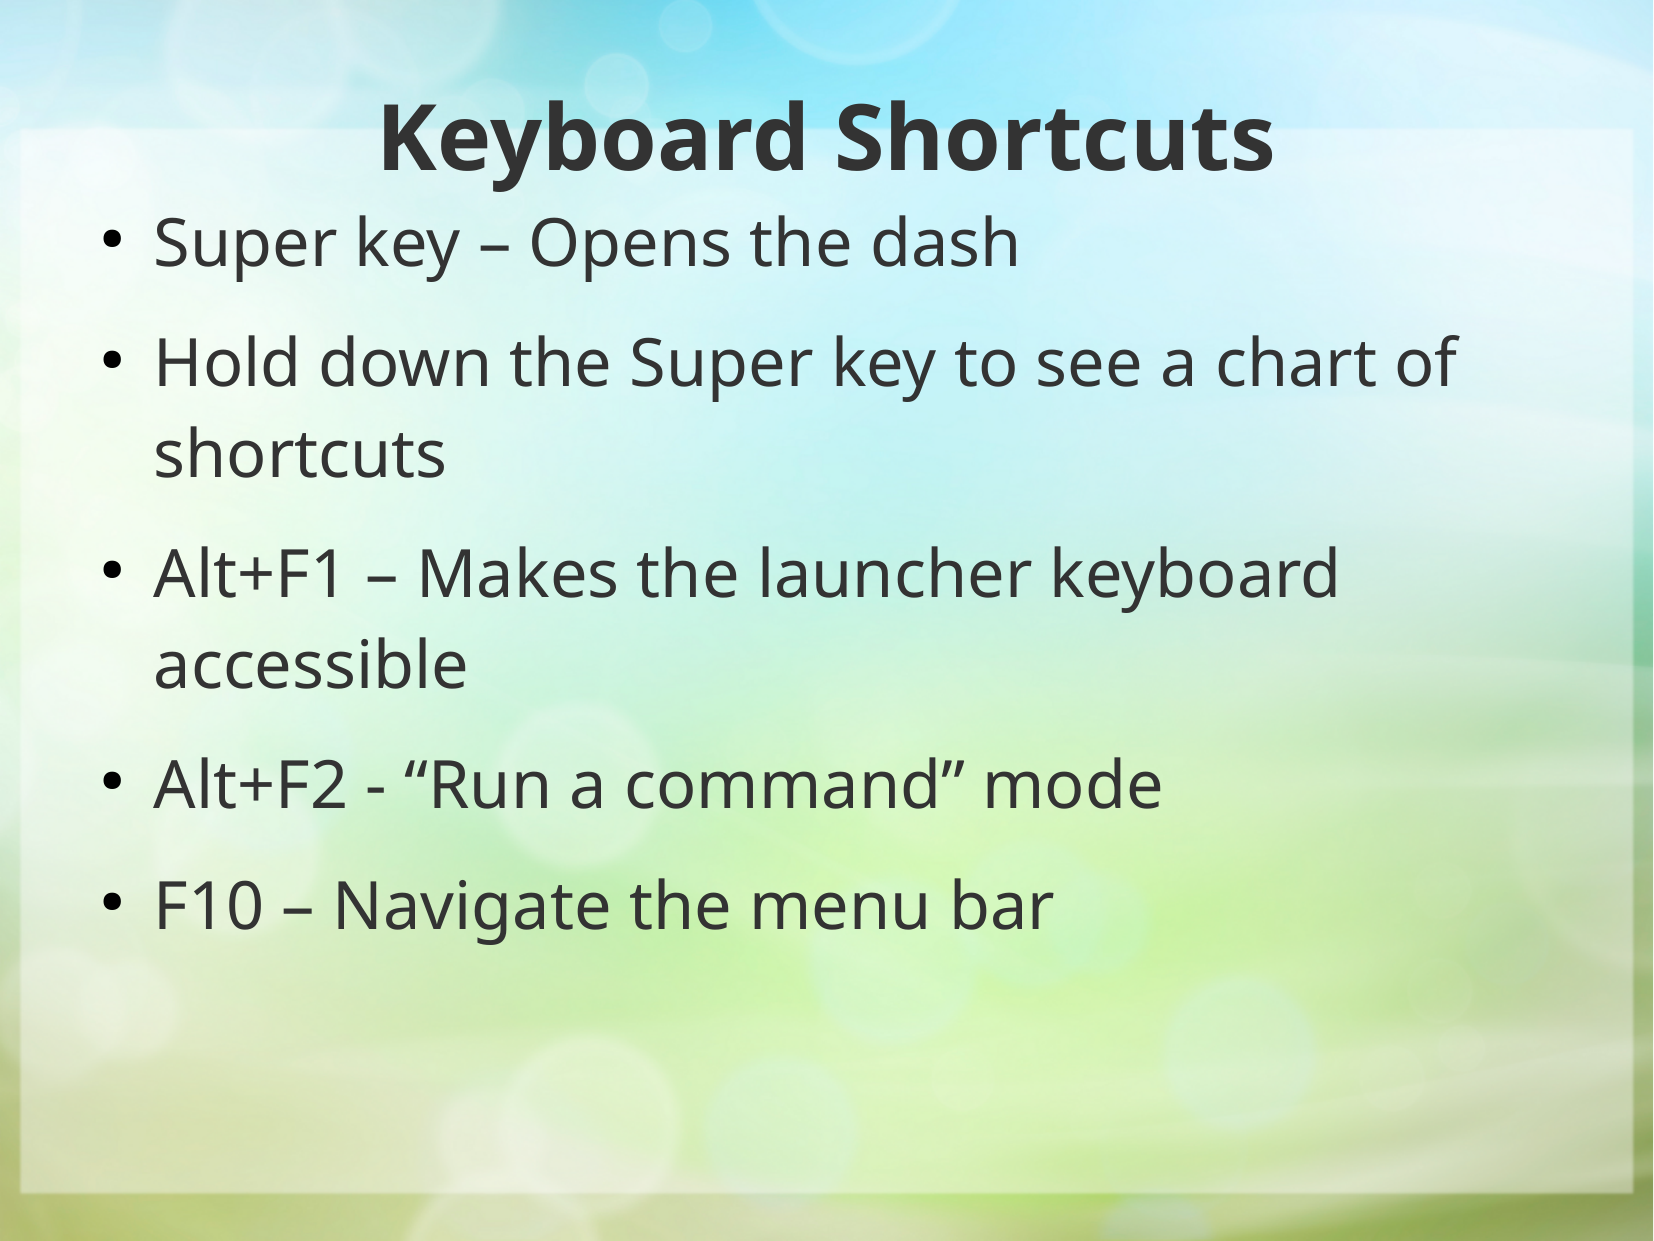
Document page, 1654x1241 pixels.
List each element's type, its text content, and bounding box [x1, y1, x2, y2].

list Super key – Opens the dash Hold down the Super key to see a chart of shortcuts Alt+F1 – Makes the launcher keyboard accessible Alt+F2 - “Run a command” mode F10 – Navigate the menu bar [82, 222, 1571, 1042]
picture [0, 0, 1654, 1241]
title Keyboard Shortcuts [82, 60, 1571, 211]
